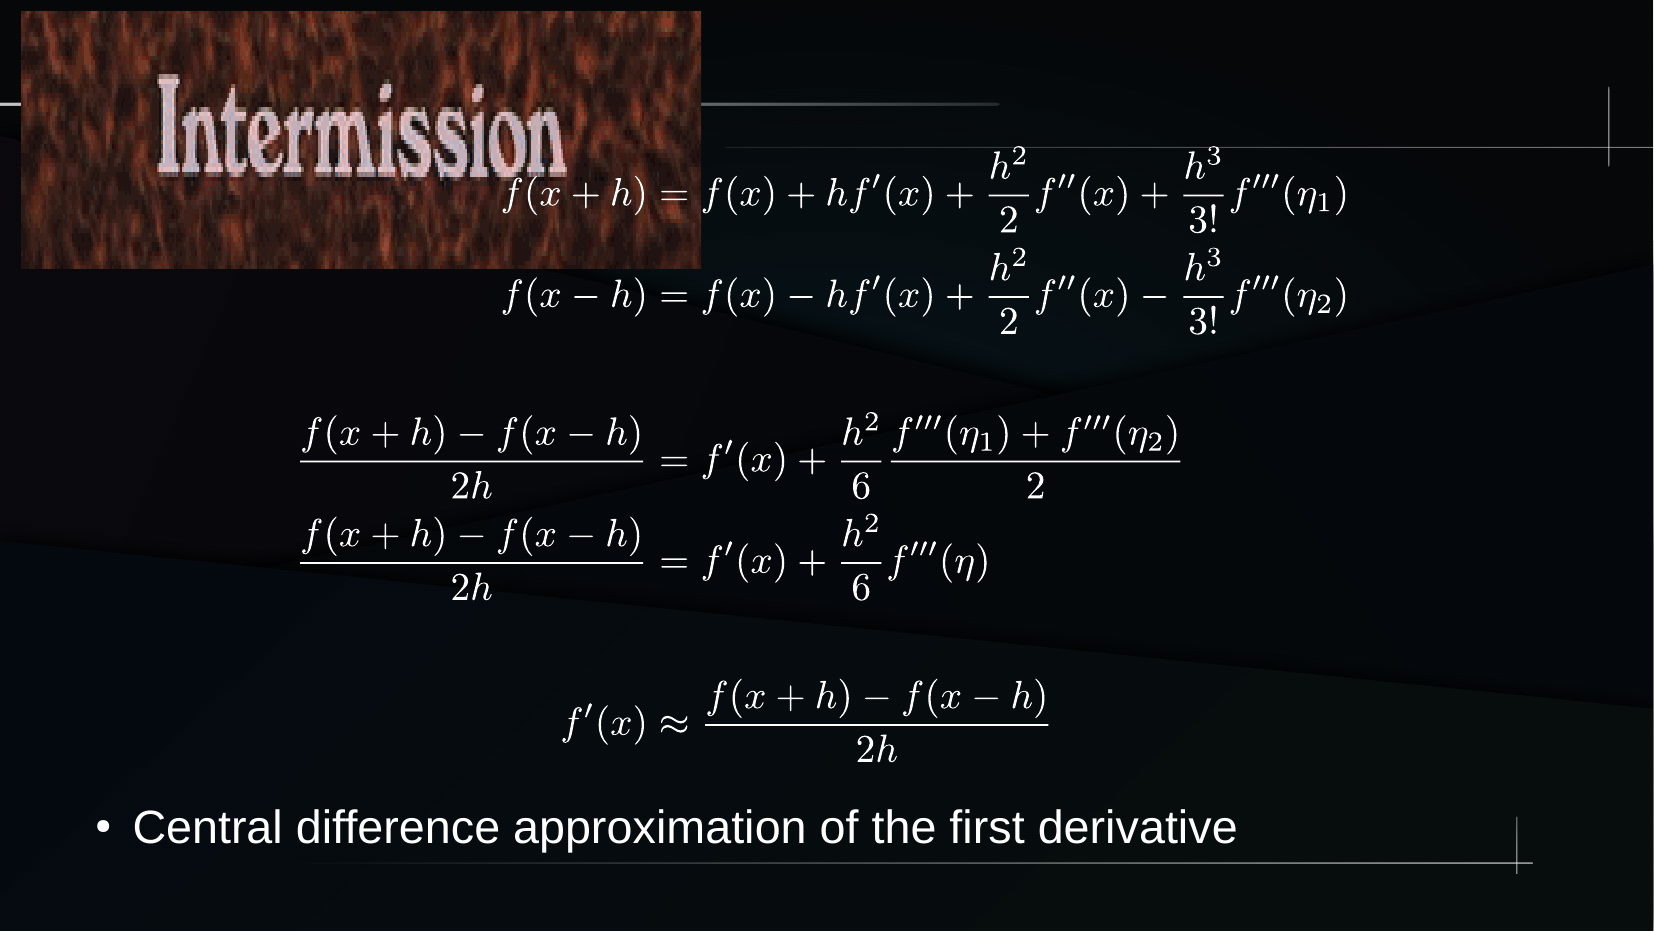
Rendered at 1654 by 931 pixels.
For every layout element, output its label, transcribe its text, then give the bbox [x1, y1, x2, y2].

picture [0, 0, 1654, 931]
list Central difference approximation of the first derivative [82, 217, 1571, 856]
